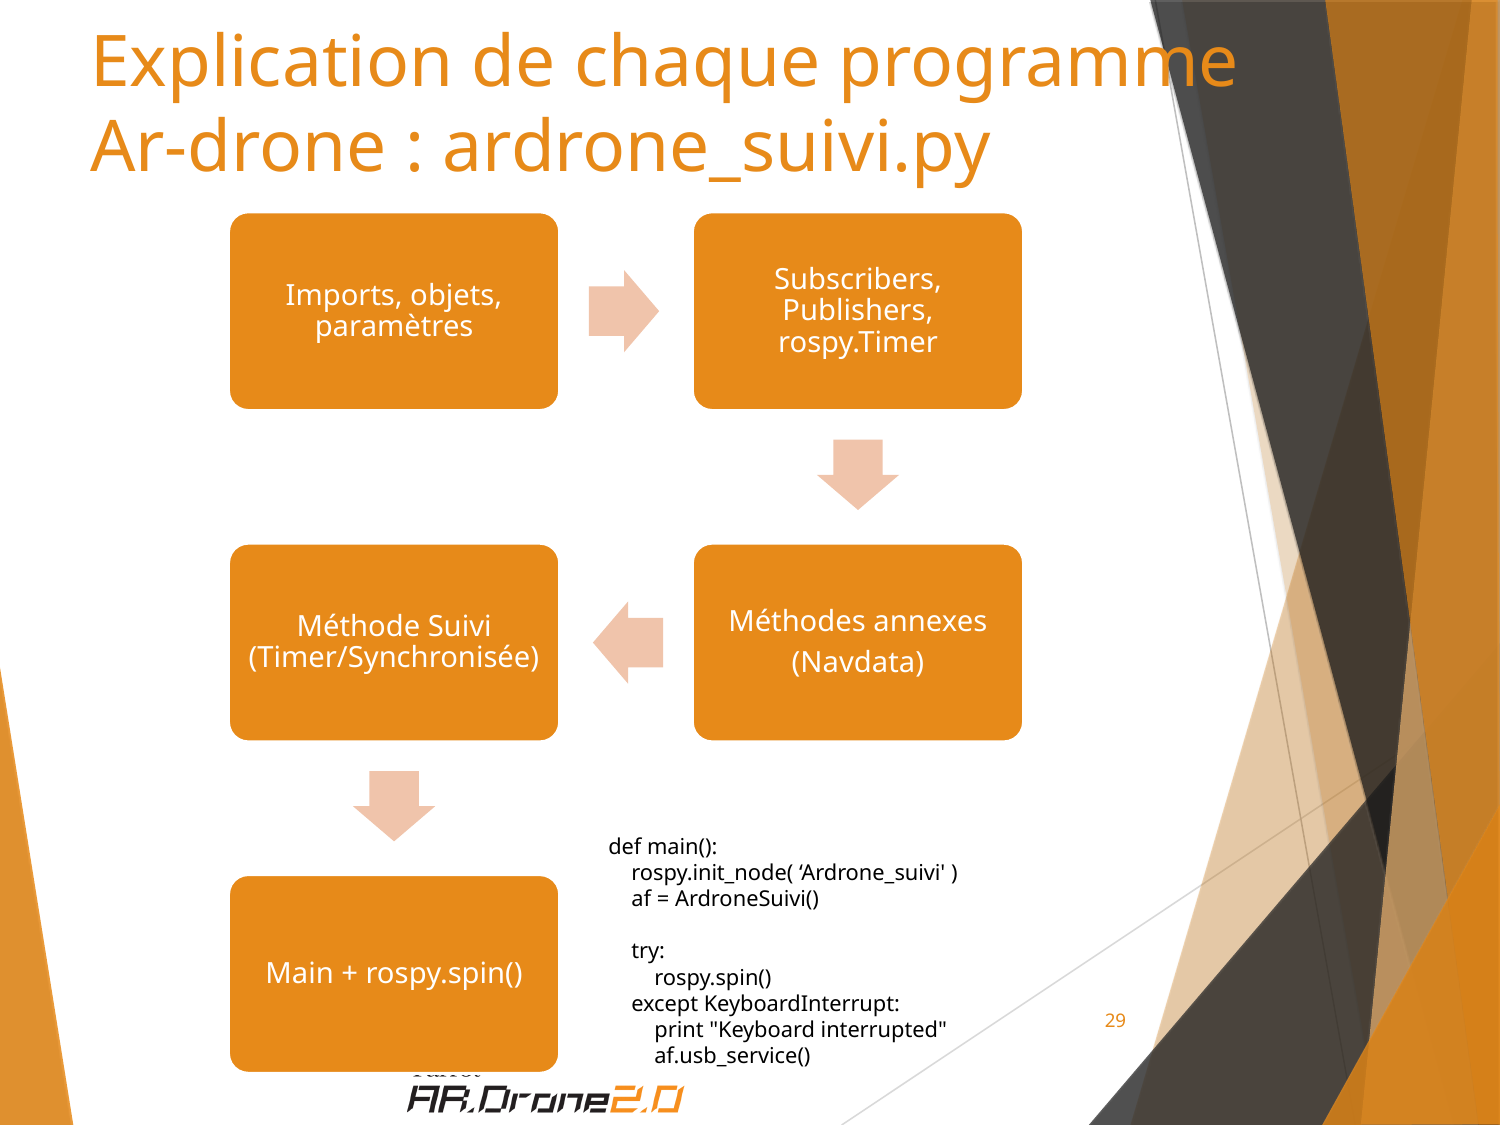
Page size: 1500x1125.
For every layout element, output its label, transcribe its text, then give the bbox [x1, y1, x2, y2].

text_box [352, 771, 436, 842]
text_box [588, 270, 660, 353]
text_box Main + rospy.spin() [228, 874, 560, 1074]
text_box Méthode Suivi (Timer/Synchronisée) [228, 543, 560, 742]
text_box def main(): rospy.init_node( ‘Ardrone_suivi' ) af = ArdroneSuivi() try: rospy.spin() except KeyboardInterrupt: print "Keyboard interrupted" af.usb_service() [593, 824, 1091, 1076]
text_box Imports, objets, paramètres [228, 211, 560, 411]
text_box [592, 601, 664, 684]
text_box Méthodes annexes (Navdata) [692, 543, 1024, 742]
text_box Subscribers, Publishers, rospy.Timer [692, 211, 1024, 411]
title Explication de chaque programme Ar-drone : ardrone_suivi.py [75, 7, 1425, 195]
picture [394, 1051, 690, 1125]
slide_number <numéro> [1057, 991, 1142, 1051]
text_box [816, 439, 900, 511]
